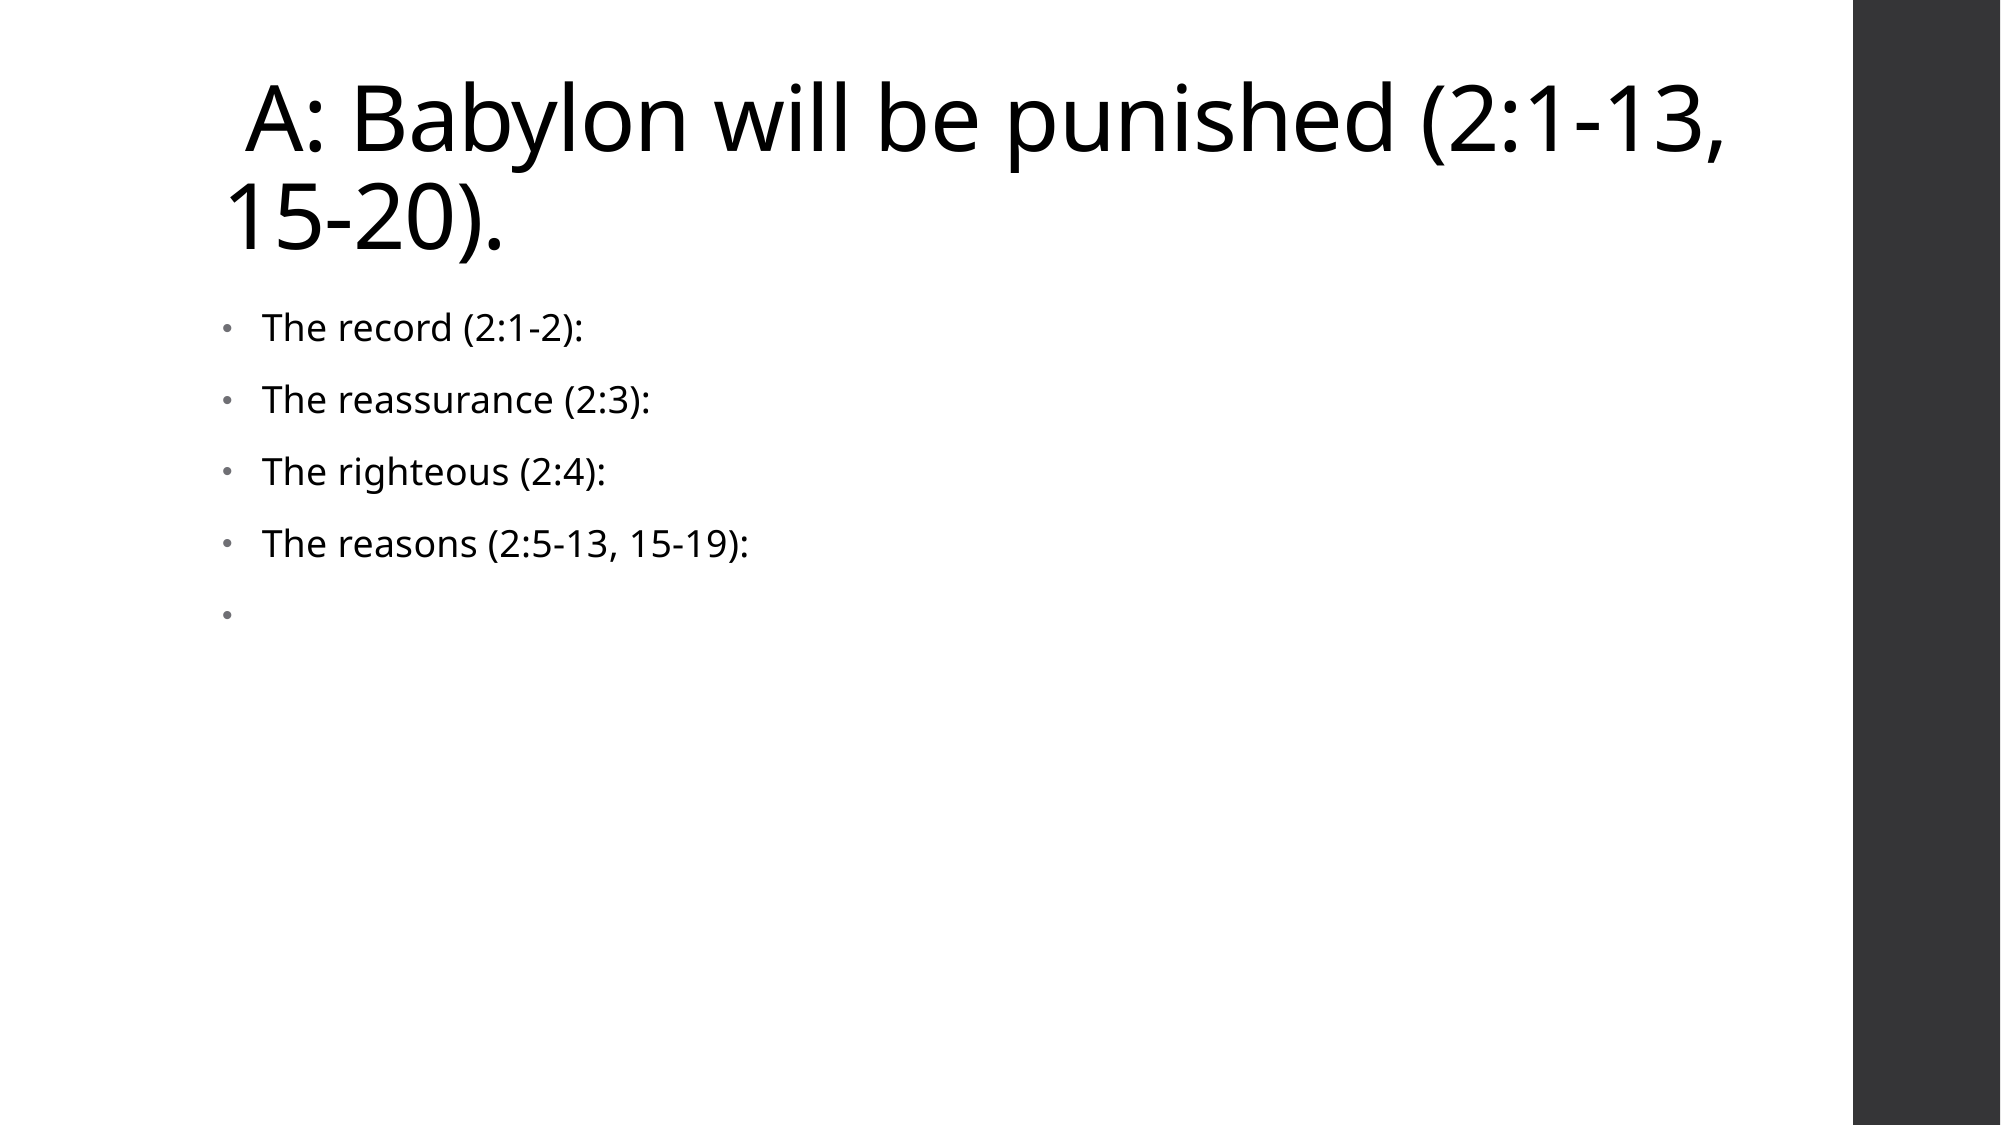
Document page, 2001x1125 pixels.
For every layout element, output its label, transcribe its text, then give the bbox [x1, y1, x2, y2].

list The record (2:1-2): The reassurance (2:3): The righteous (2:4): The reasons (2:5-13, 15-19): [206, 299, 1617, 1014]
title A: Babylon will be punished (2:1-13, 15-20). [206, 60, 1797, 278]
